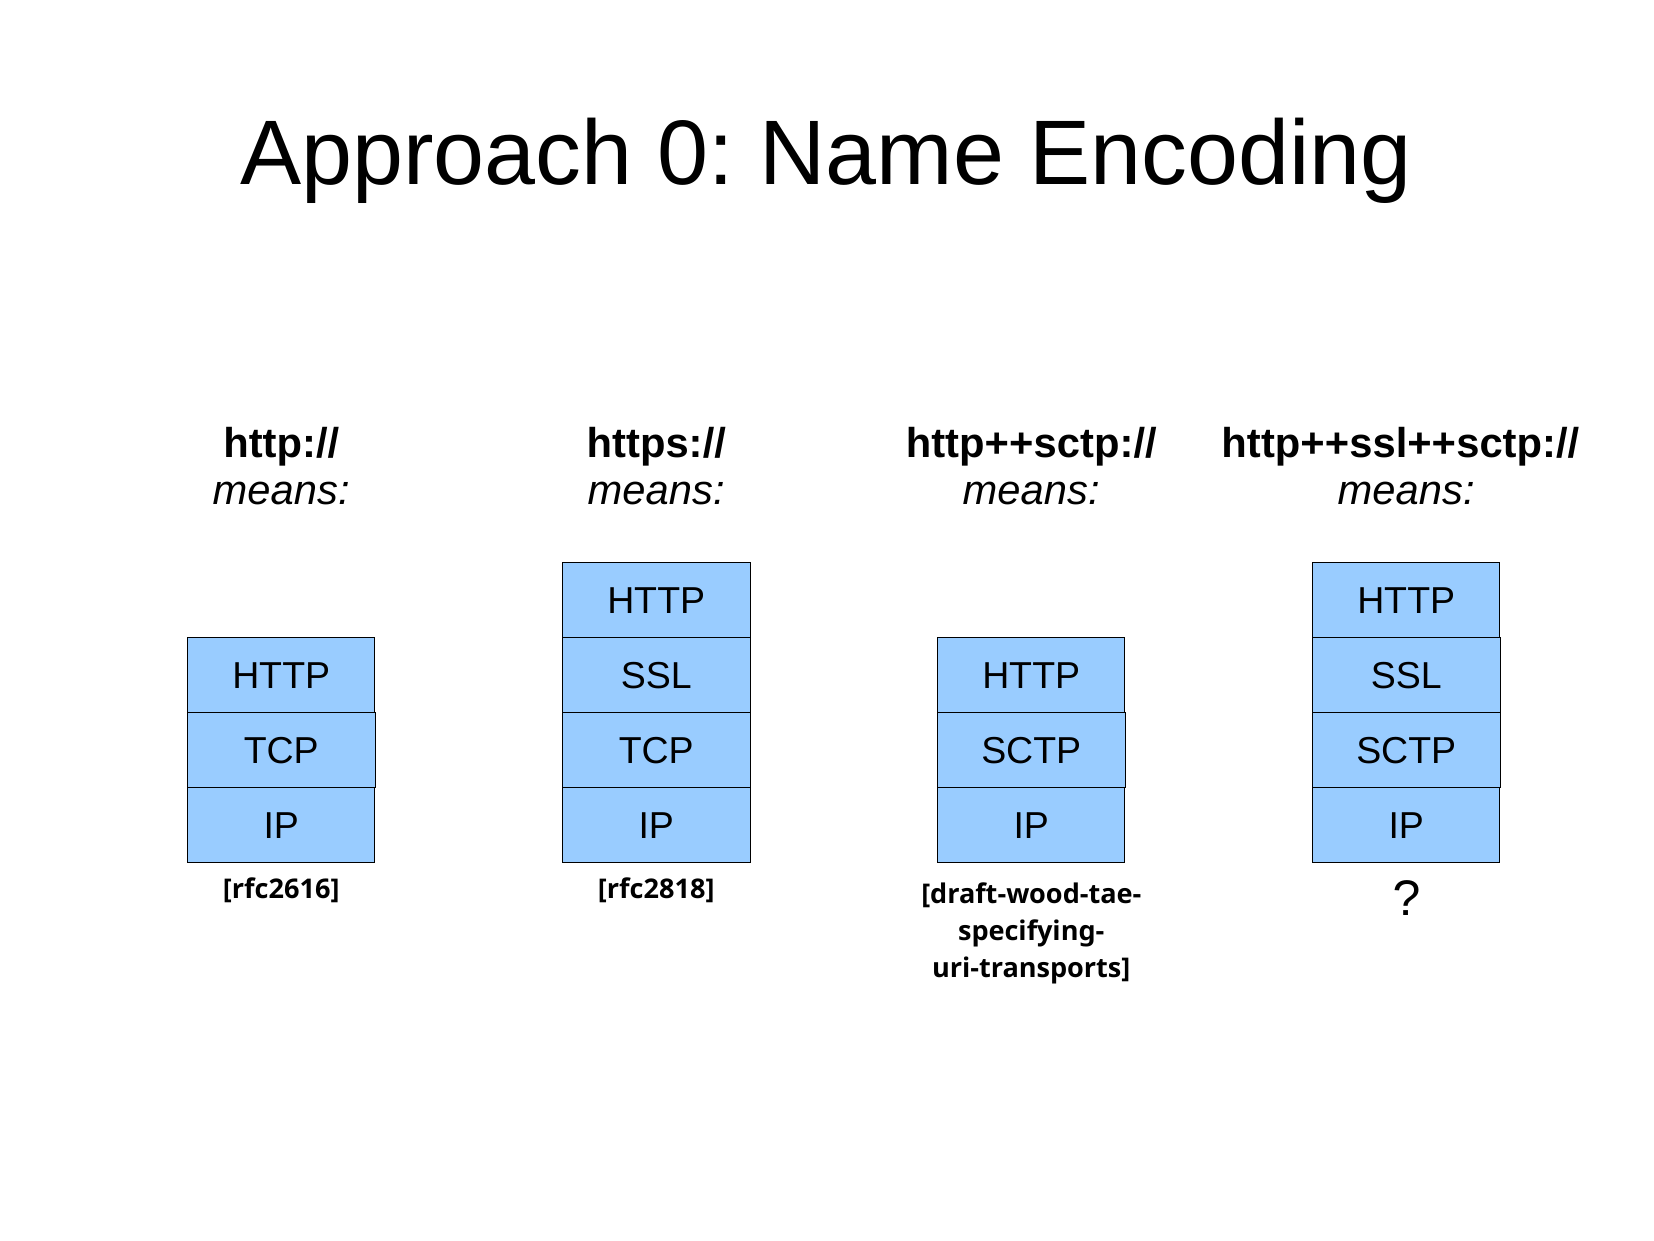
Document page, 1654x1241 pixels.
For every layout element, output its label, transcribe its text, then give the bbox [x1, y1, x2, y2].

text_box SSL [562, 637, 751, 713]
text_box TCP [562, 713, 751, 787]
text_box HTTP [187, 637, 375, 712]
text_box IP [1312, 787, 1500, 863]
text_box IP [187, 787, 375, 862]
text_box ? [1350, 862, 1463, 934]
text_box HTTP [562, 562, 751, 637]
text_box SSL [1312, 637, 1501, 713]
text_box IP [937, 787, 1125, 863]
text_box [draft-wood-tae- specifying- uri-transports] [862, 867, 1201, 976]
text_box http:// means: [112, 412, 451, 521]
title Approach 0: Name Encoding [82, 49, 1571, 257]
text_box HTTP [1312, 562, 1500, 637]
text_box HTTP [937, 637, 1125, 712]
text_box SCTP [937, 712, 1126, 788]
text_box [rfc2616] [112, 862, 451, 909]
text_box SCTP [1312, 713, 1501, 788]
text_box [rfc2818] [487, 862, 826, 909]
text_box http++ssl++sctp:// means: [1200, 412, 1613, 521]
text_box IP [562, 787, 751, 862]
text_box https:// means: [487, 412, 826, 521]
text_box TCP [187, 712, 376, 788]
text_box http++sctp:// means: [862, 412, 1200, 521]
